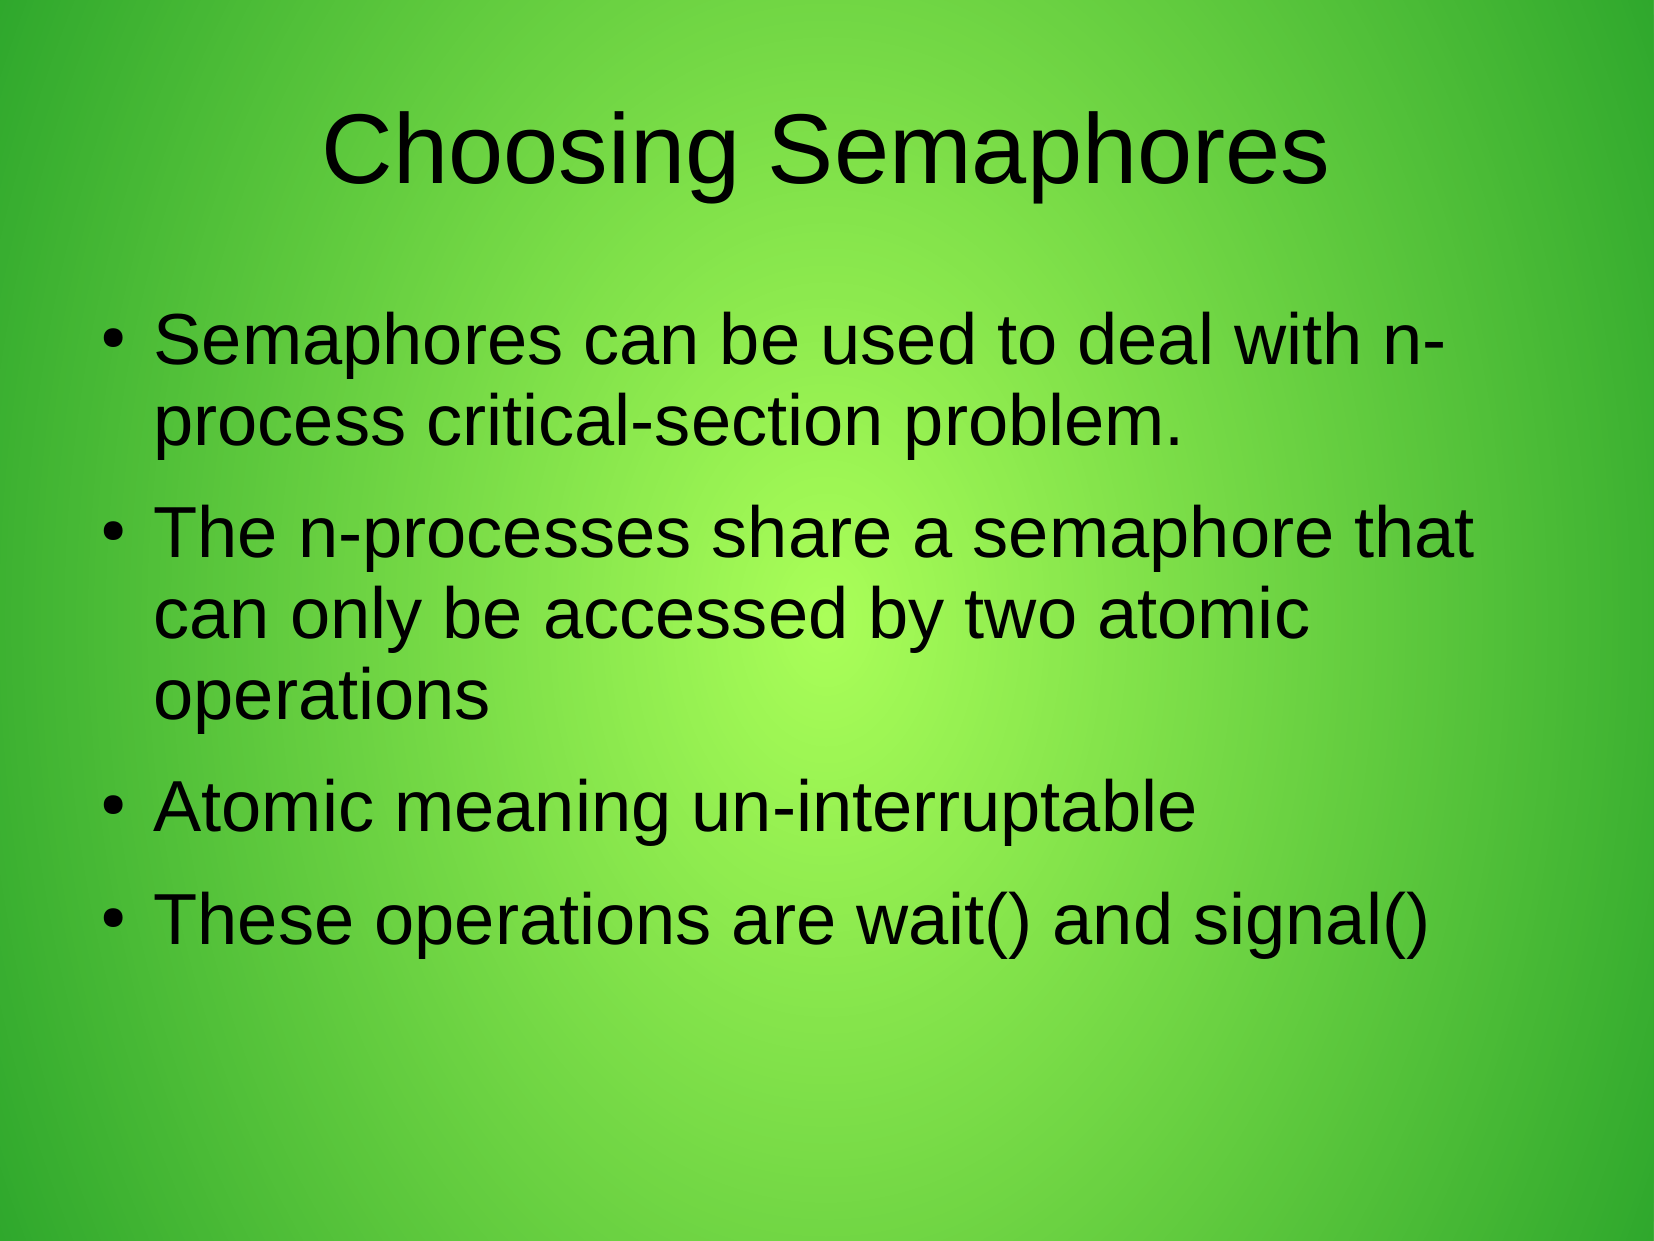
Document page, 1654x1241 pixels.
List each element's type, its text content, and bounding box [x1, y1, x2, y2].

list Semaphores can be used to deal with n-process critical-section problem. The n-processes share a semaphore that can only be accessed by two atomic operations Atomic meaning un-interruptable These operations are wait() and signal() [82, 299, 1571, 1019]
title Choosing Semaphores [82, 47, 1571, 252]
